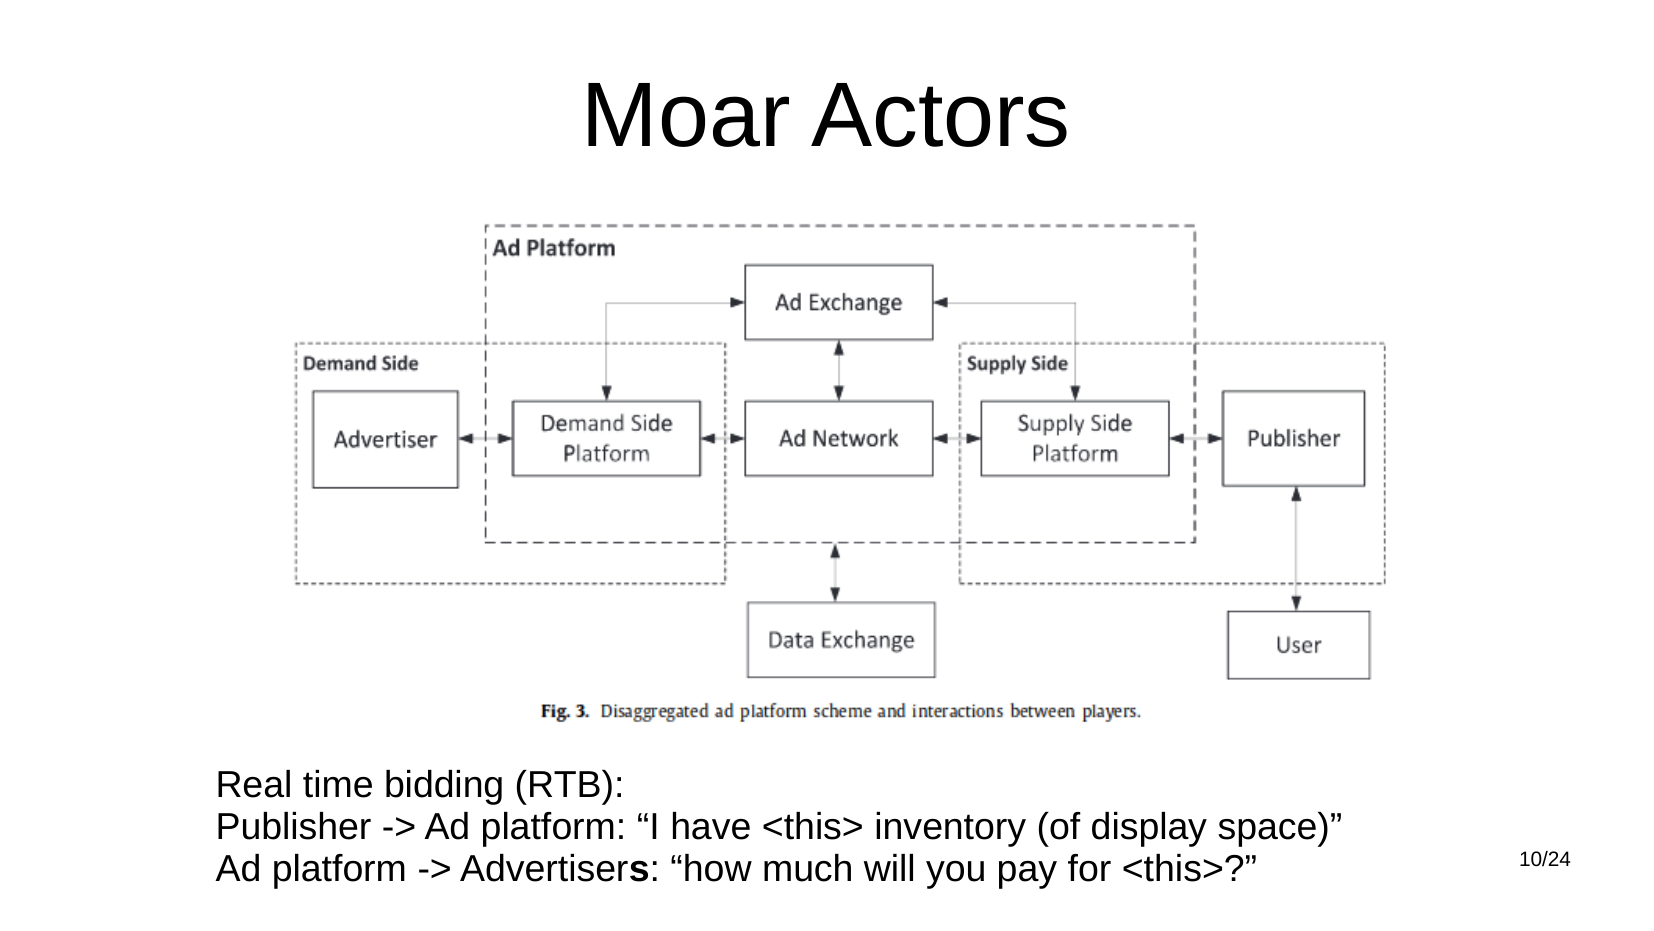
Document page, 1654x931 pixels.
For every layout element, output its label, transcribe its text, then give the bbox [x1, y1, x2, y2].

title Moar Actors [82, 37, 1571, 193]
text_box Real time bidding (RTB): Publisher -> Ad platform: “I have <this> inventory (of display space)” Ad platform -> Advertisers: “how much will you pay for <this>?” [200, 755, 1465, 897]
picture [138, 190, 1525, 744]
